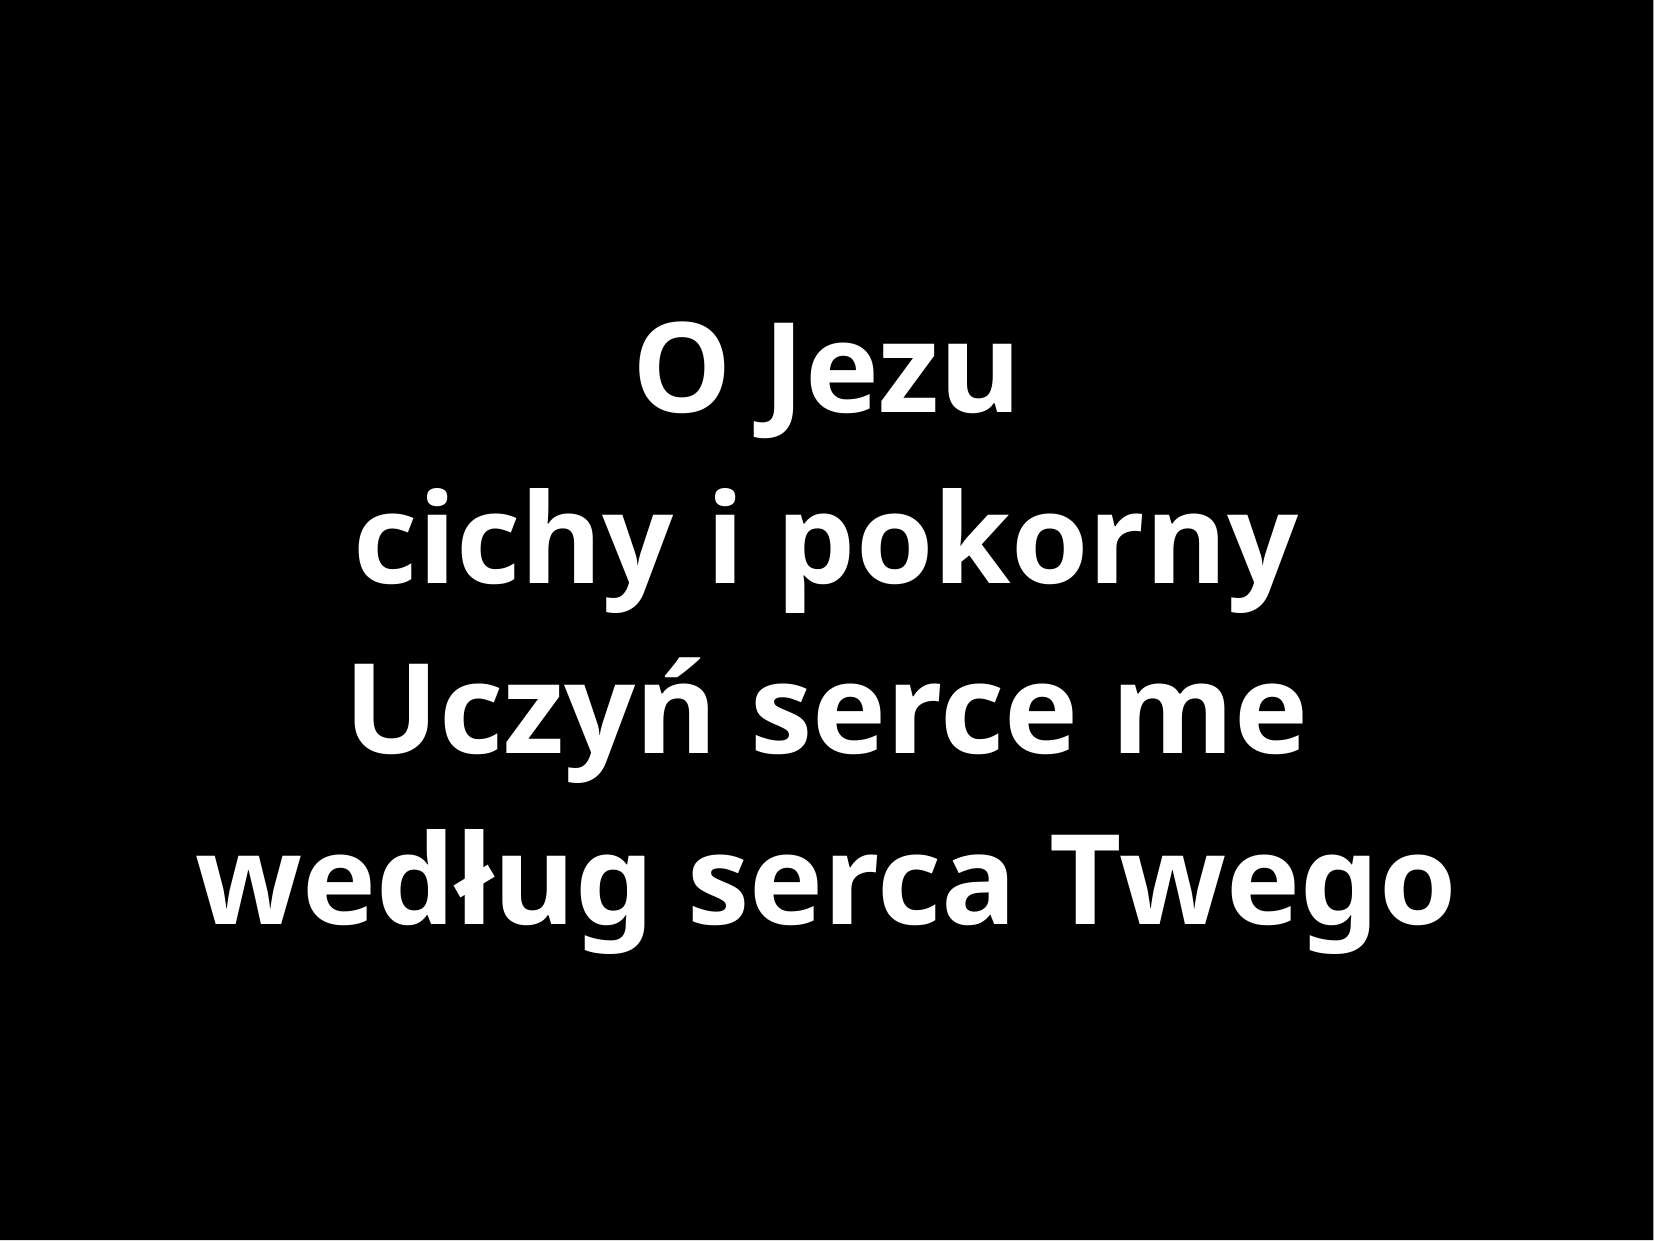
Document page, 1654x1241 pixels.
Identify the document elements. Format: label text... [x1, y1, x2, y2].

title O Jezu cichy i pokorny Uczyń serce me według serca Twego [0, 0, 1654, 1241]
